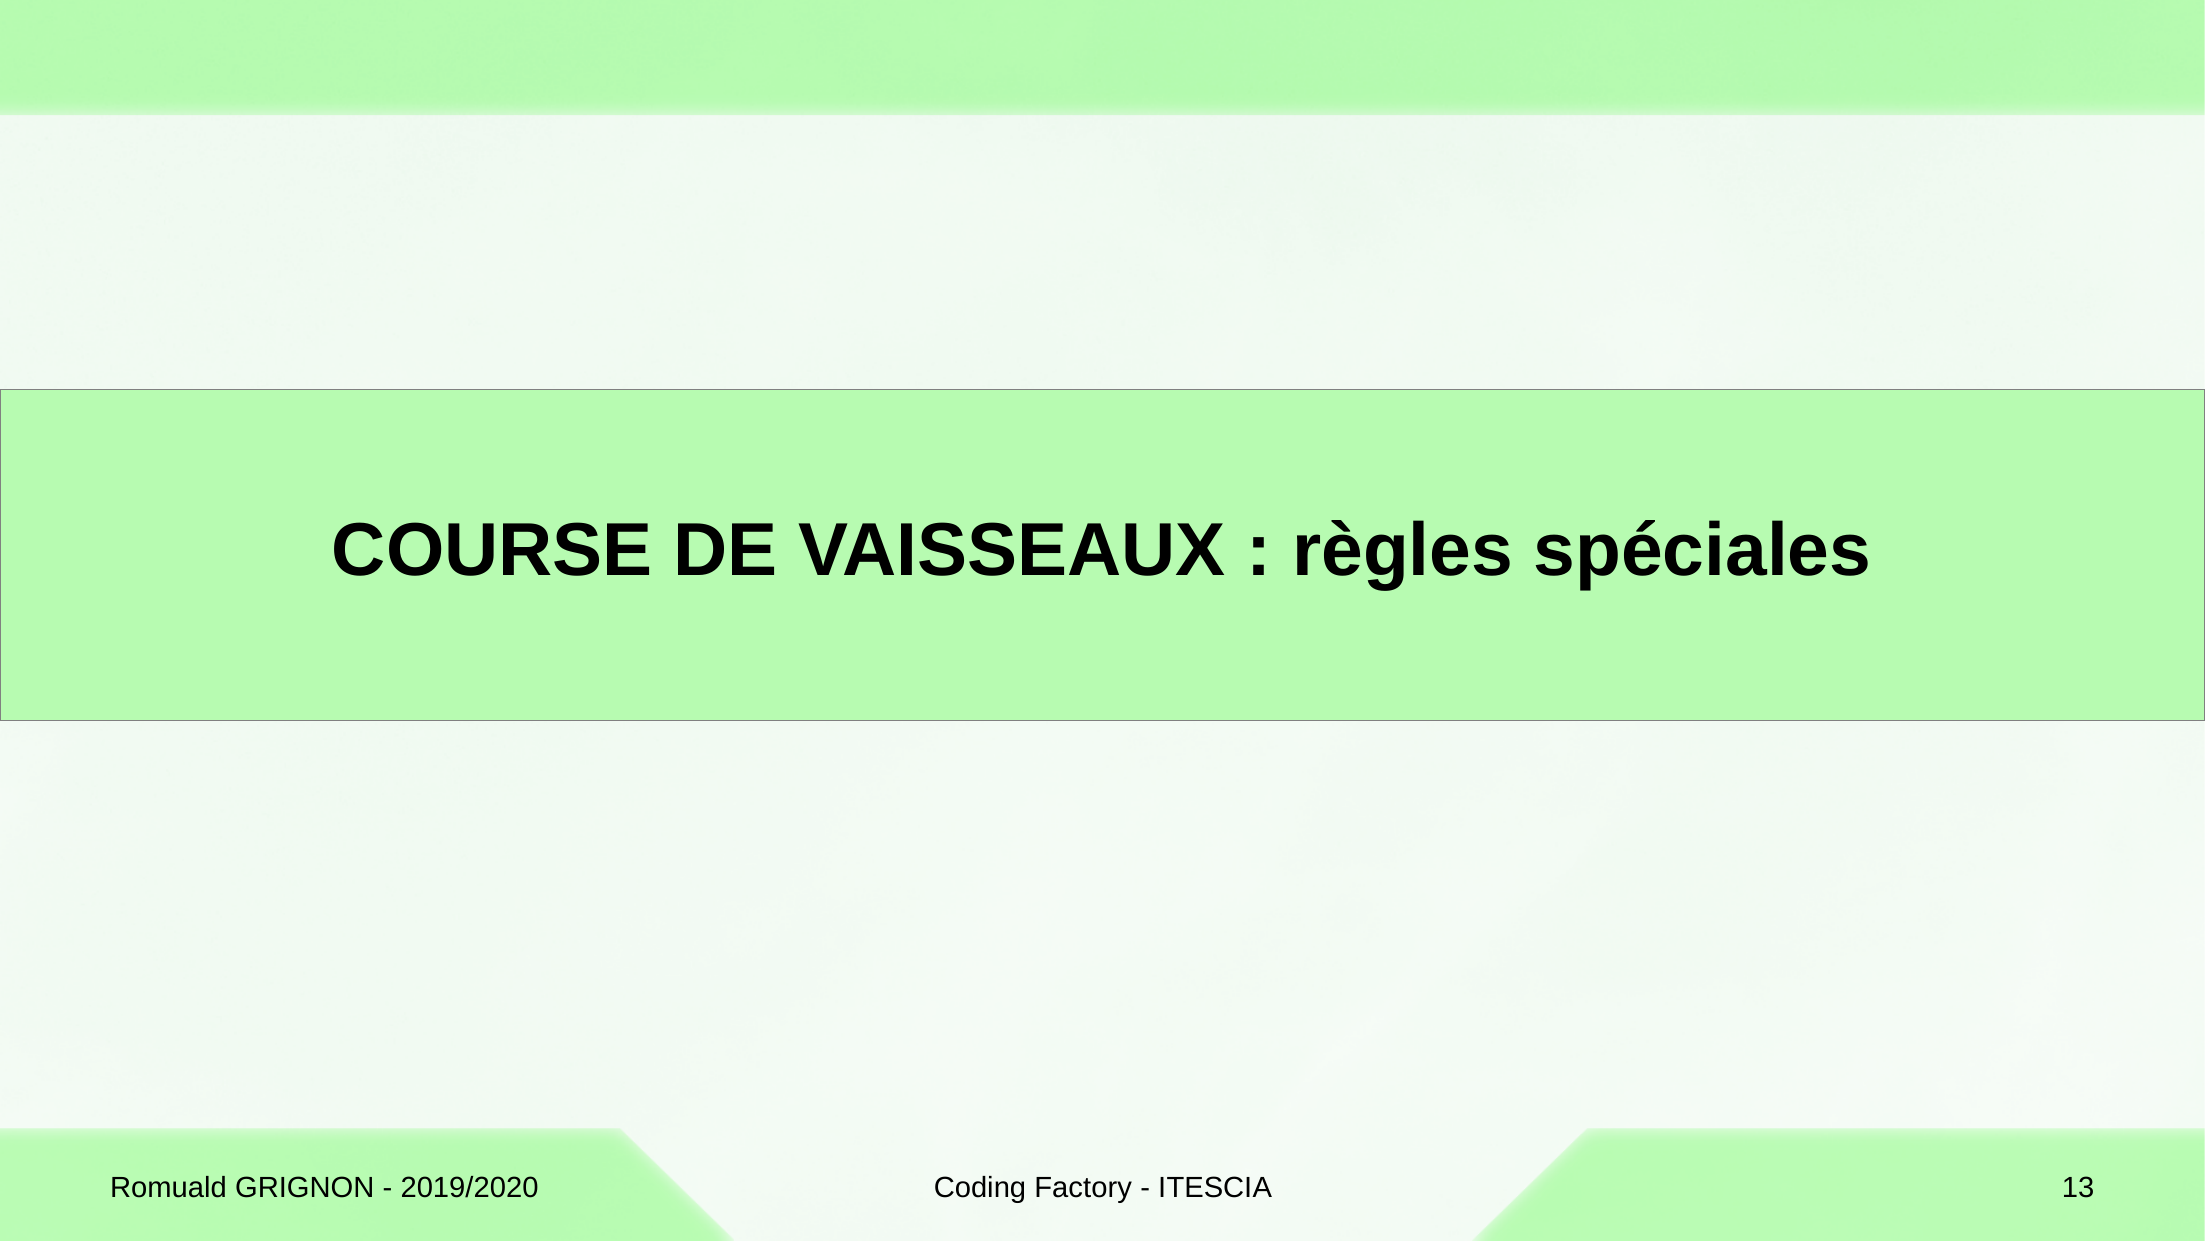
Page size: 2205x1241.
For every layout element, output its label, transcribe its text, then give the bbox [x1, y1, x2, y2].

text_box [0, 389, 110, 721]
picture [0, 721, 2205, 1241]
text_box [2095, 389, 2205, 721]
picture [0, 0, 2205, 389]
subtitle COURSE DE VAISSEAUX : règles spéciales [110, 108, 2095, 1168]
